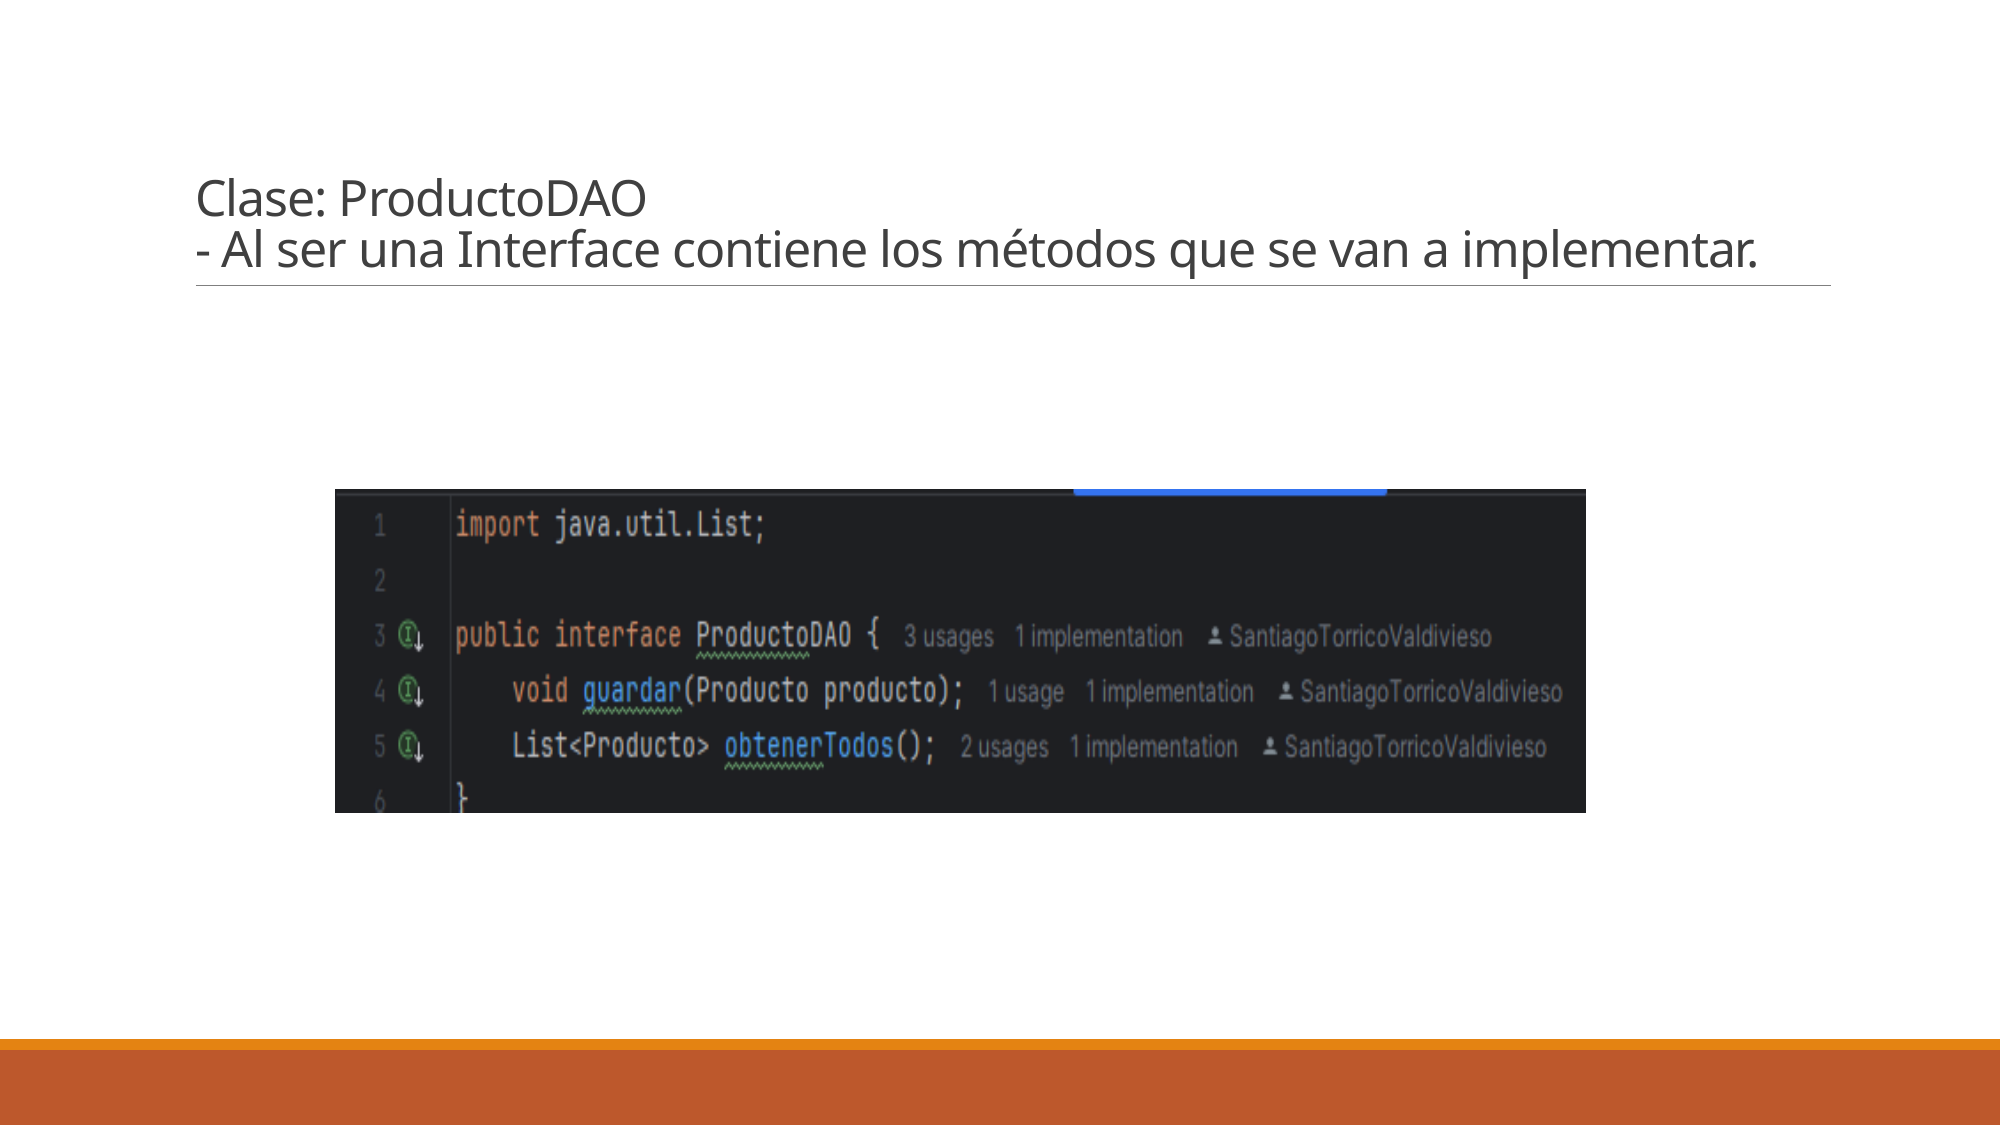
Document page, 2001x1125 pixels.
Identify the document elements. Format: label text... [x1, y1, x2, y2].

picture [335, 489, 1586, 813]
title Clase: ProductoDAO - Al ser una Interface contiene los métodos que se van a implementar. [180, 47, 1831, 286]
